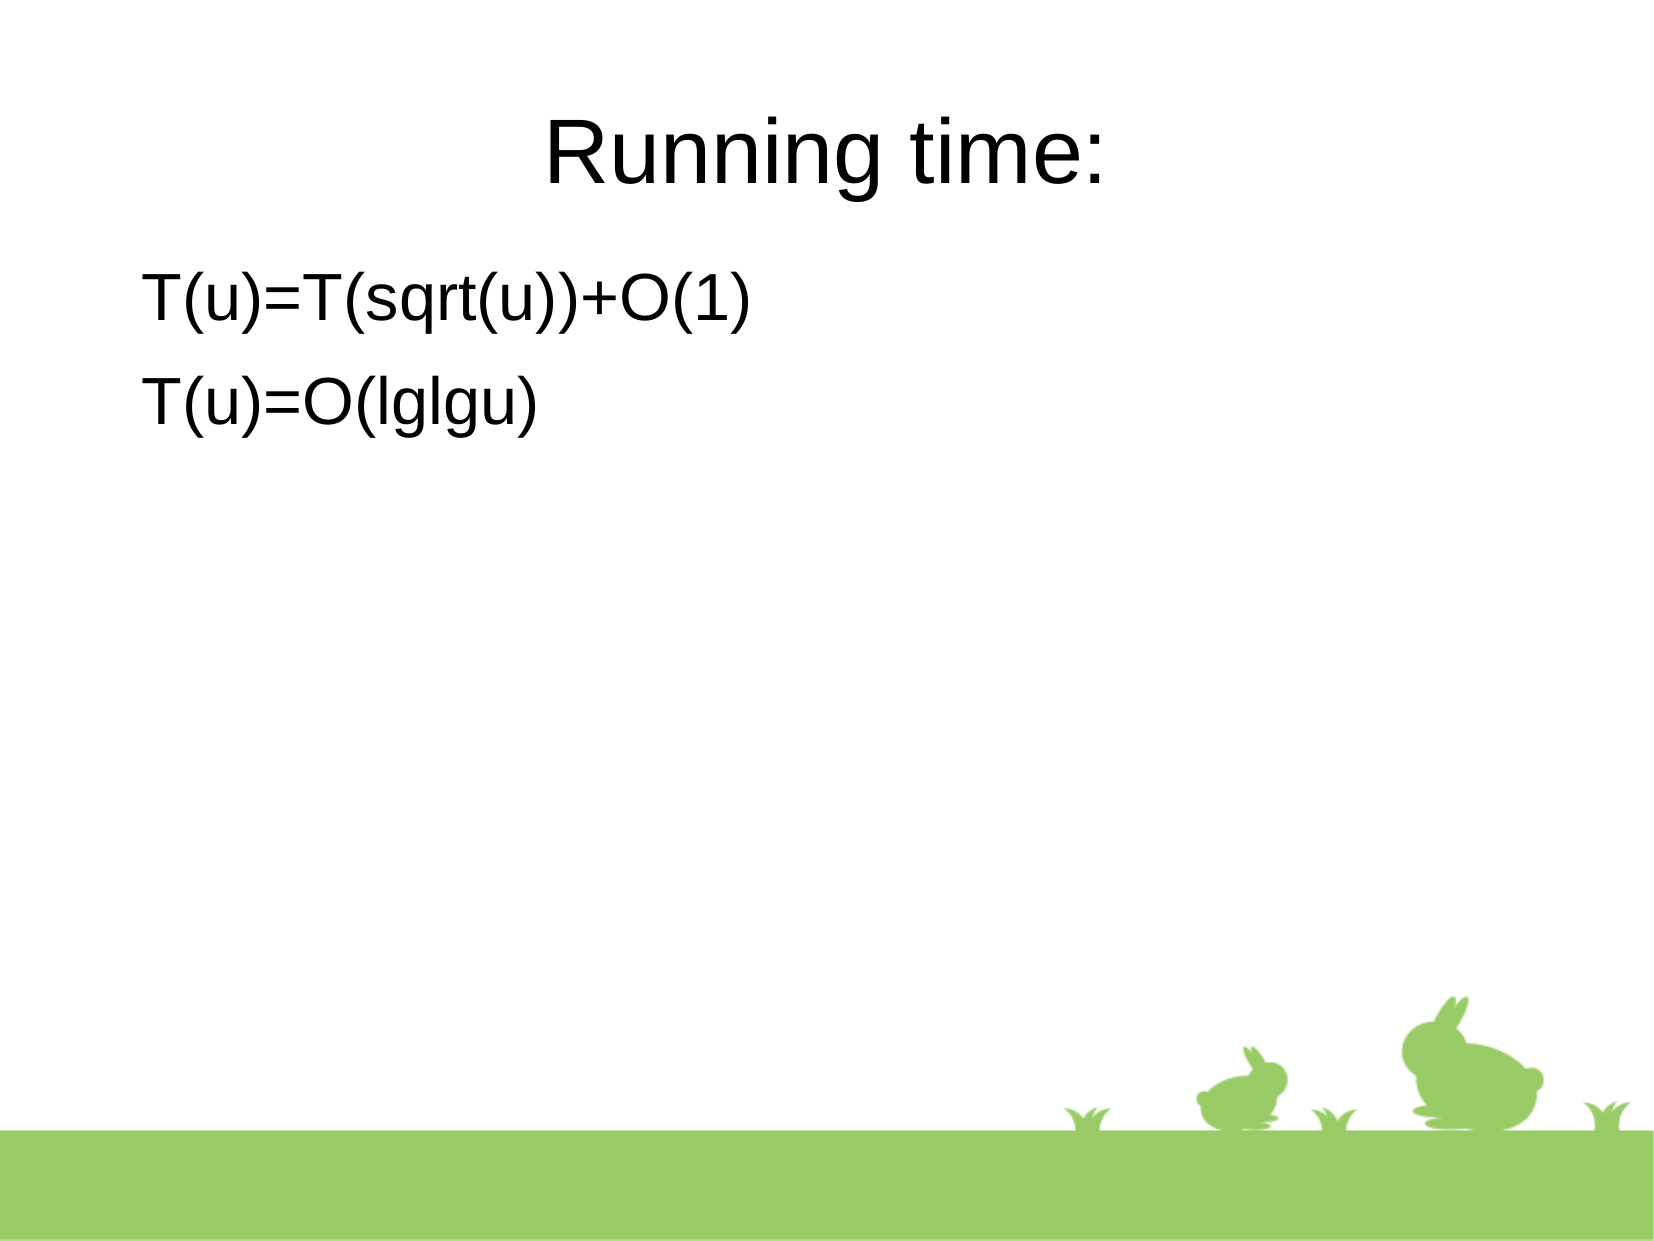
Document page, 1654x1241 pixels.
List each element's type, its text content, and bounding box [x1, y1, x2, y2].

title Running time: [82, 49, 1571, 256]
picture [0, 0, 1654, 1241]
list T(u)=T(sqrt(u))+O(1) T(u)=O(lglgu) [141, 255, 1654, 1241]
